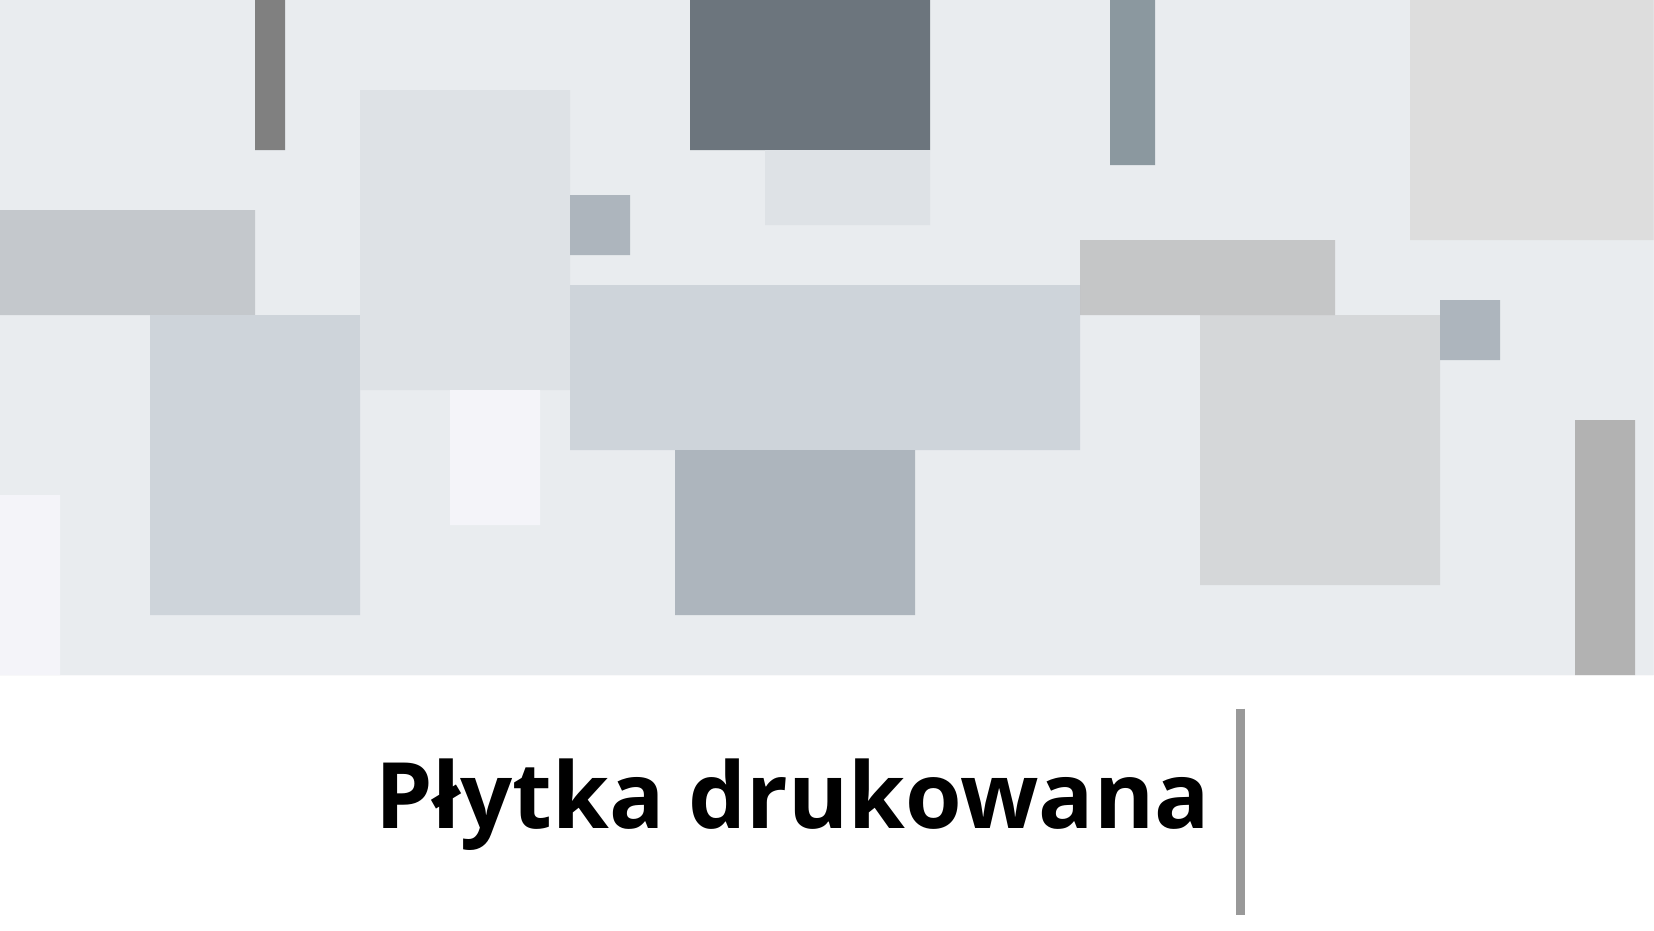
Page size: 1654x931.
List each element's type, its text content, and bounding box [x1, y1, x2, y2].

title Płytka drukowana [59, 675, 1211, 912]
